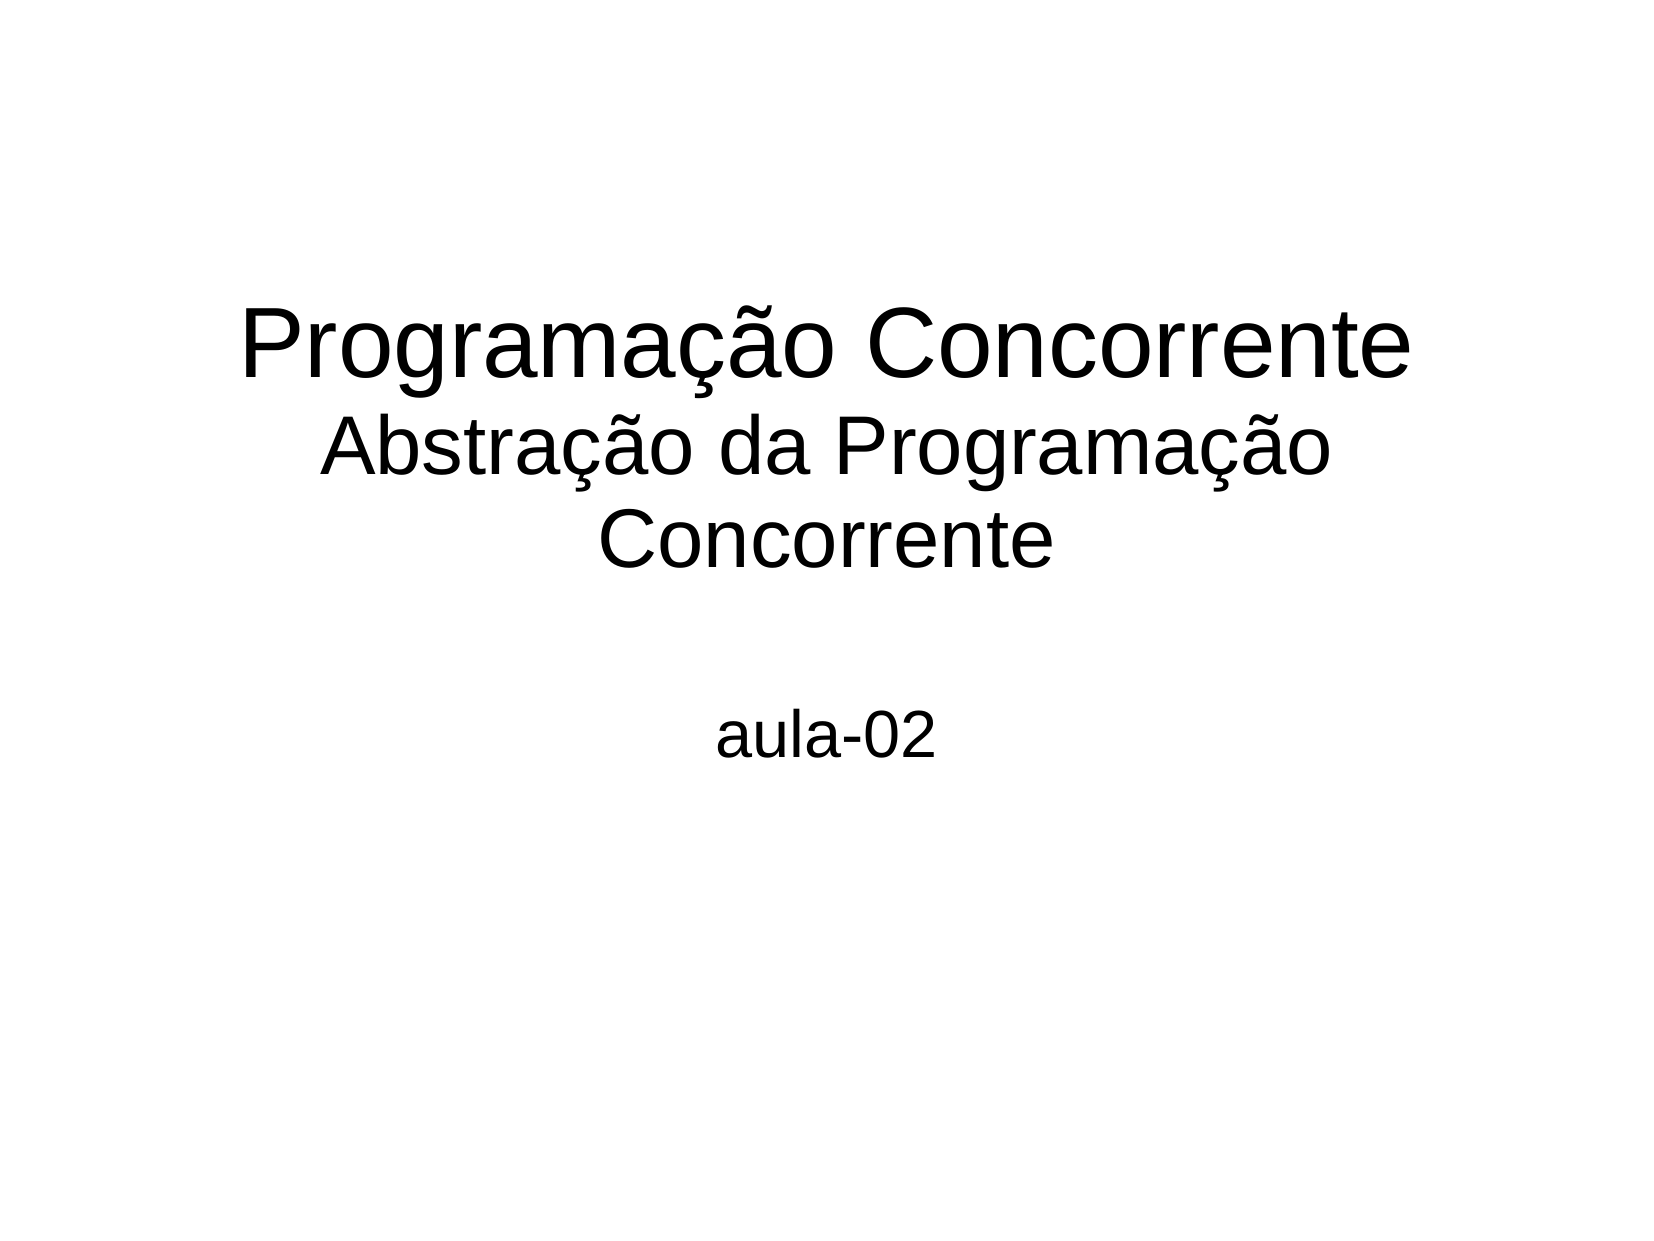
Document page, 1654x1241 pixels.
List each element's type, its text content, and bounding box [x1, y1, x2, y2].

subtitle Programação Concorrente Abstração da Programação Concorrente aula-02 [82, 49, 1571, 1010]
